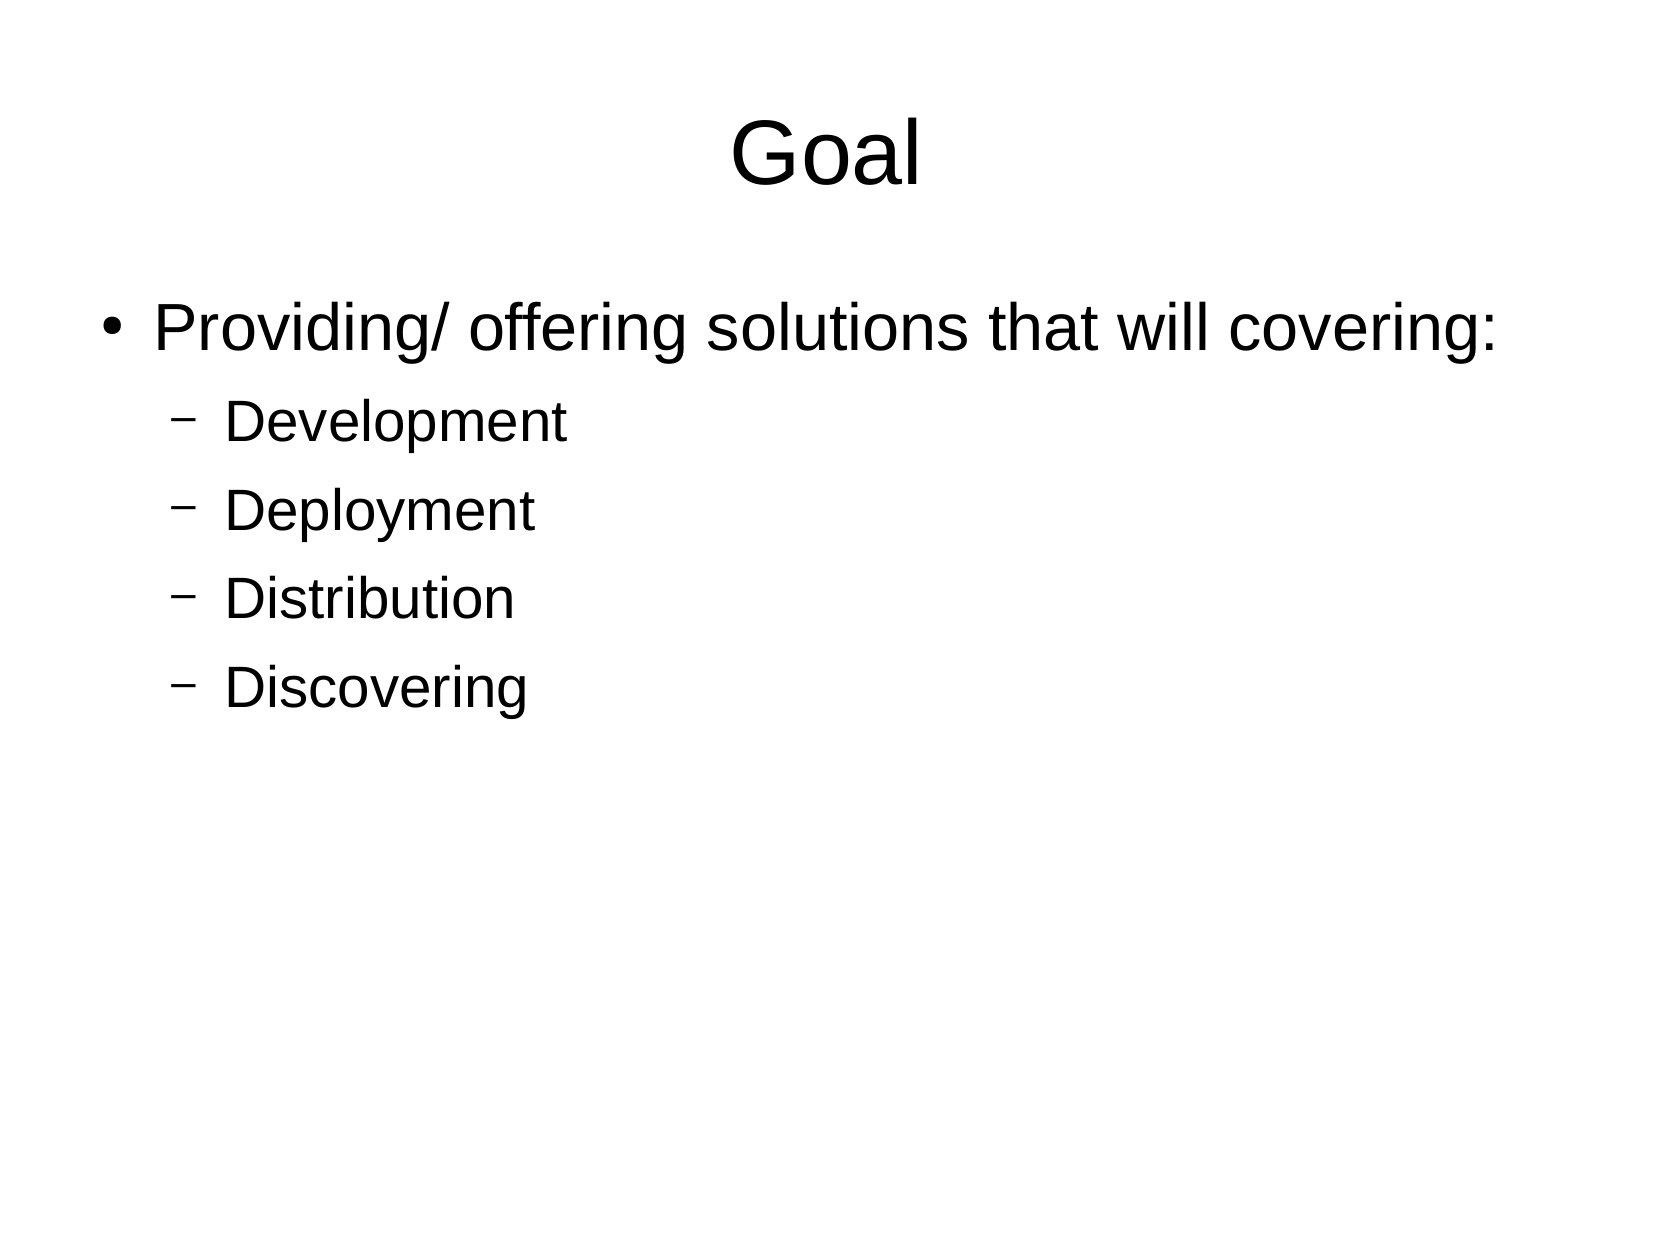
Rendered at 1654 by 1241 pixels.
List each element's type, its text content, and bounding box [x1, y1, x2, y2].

title Goal [82, 49, 1571, 257]
list Providing/ offering solutions that will covering: Development Deployment Distribution Discovering [82, 290, 1571, 1010]
